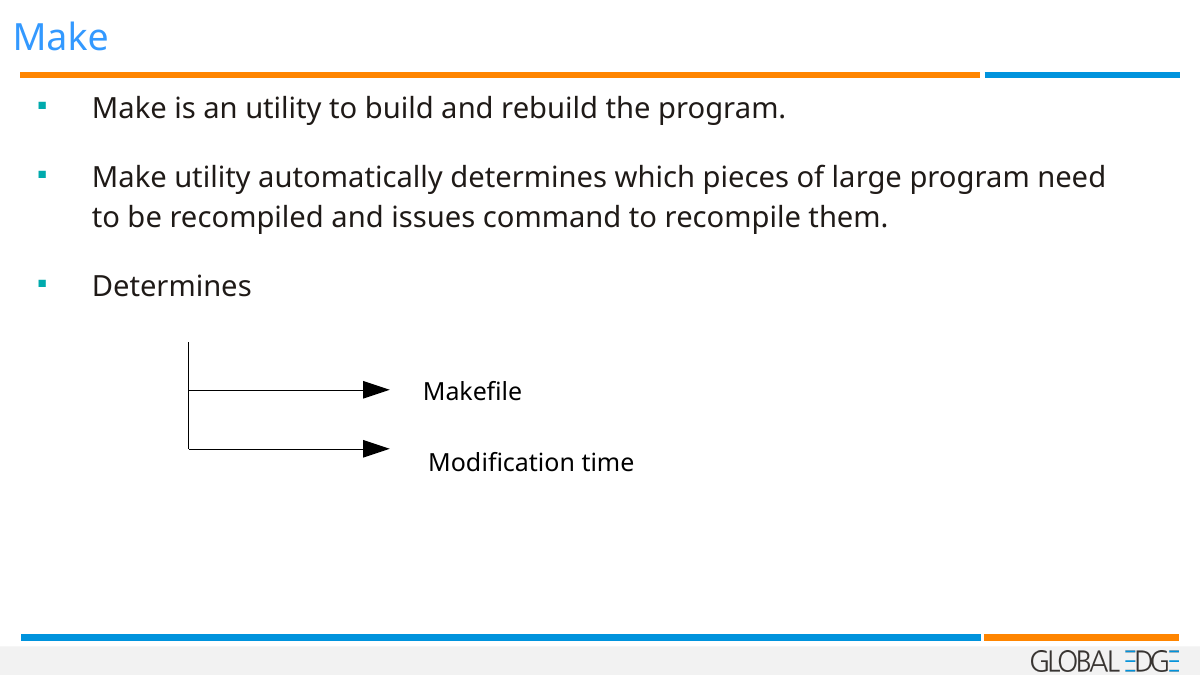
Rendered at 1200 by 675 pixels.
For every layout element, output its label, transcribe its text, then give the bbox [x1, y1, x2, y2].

picture [1031, 650, 1179, 672]
text_box Modification time [413, 437, 724, 488]
text_box Makefile [401, 366, 626, 417]
title Make [12, 9, 1088, 63]
list Make is an utility to build and rebuild the program. Make utility automatically determines which pieces of large program need to be recompiled and issues command to recompile them. Determines [21, 86, 1134, 626]
